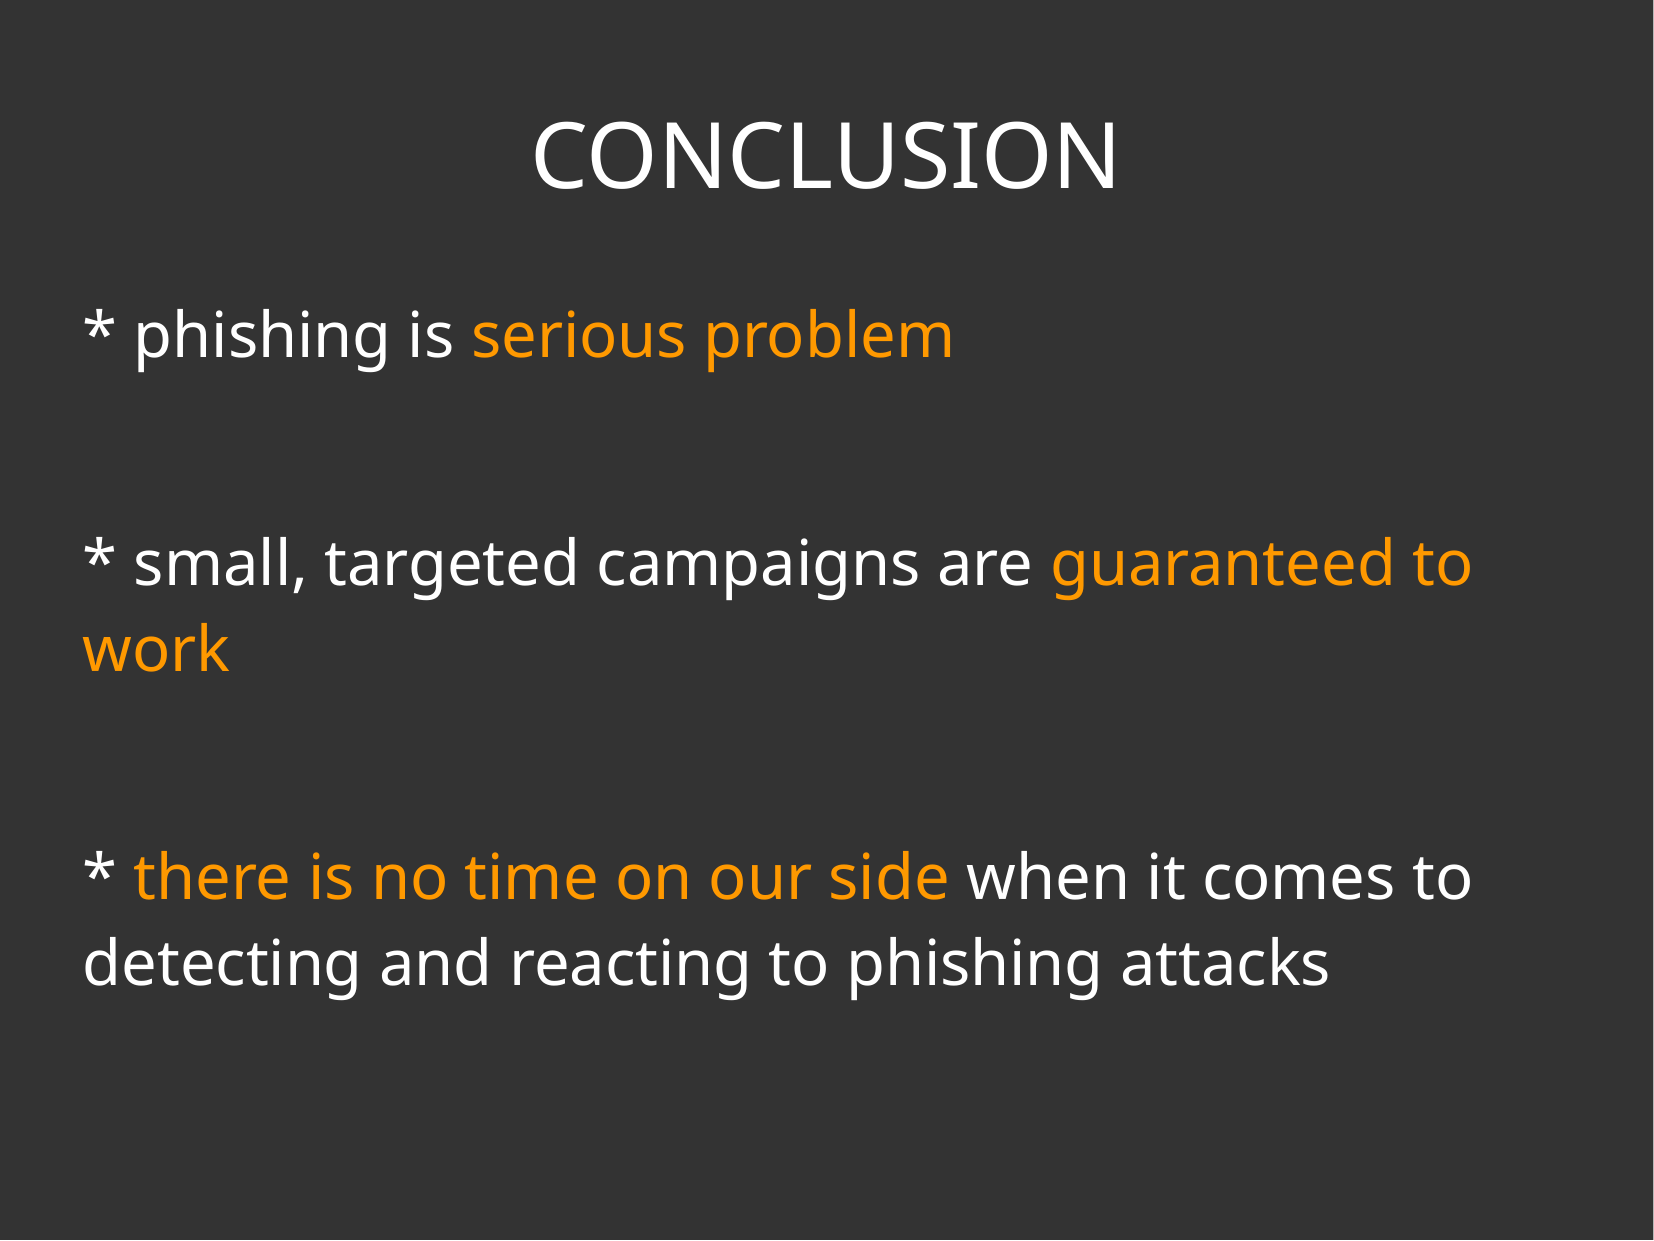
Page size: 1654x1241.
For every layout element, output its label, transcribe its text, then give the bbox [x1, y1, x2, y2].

title CONCLUSION [82, 49, 1571, 257]
list * phishing is serious problem * small, targeted campaigns are guaranteed to work * there is no time on our side when it comes to detecting and reacting to phishing attacks [82, 290, 1571, 1010]
